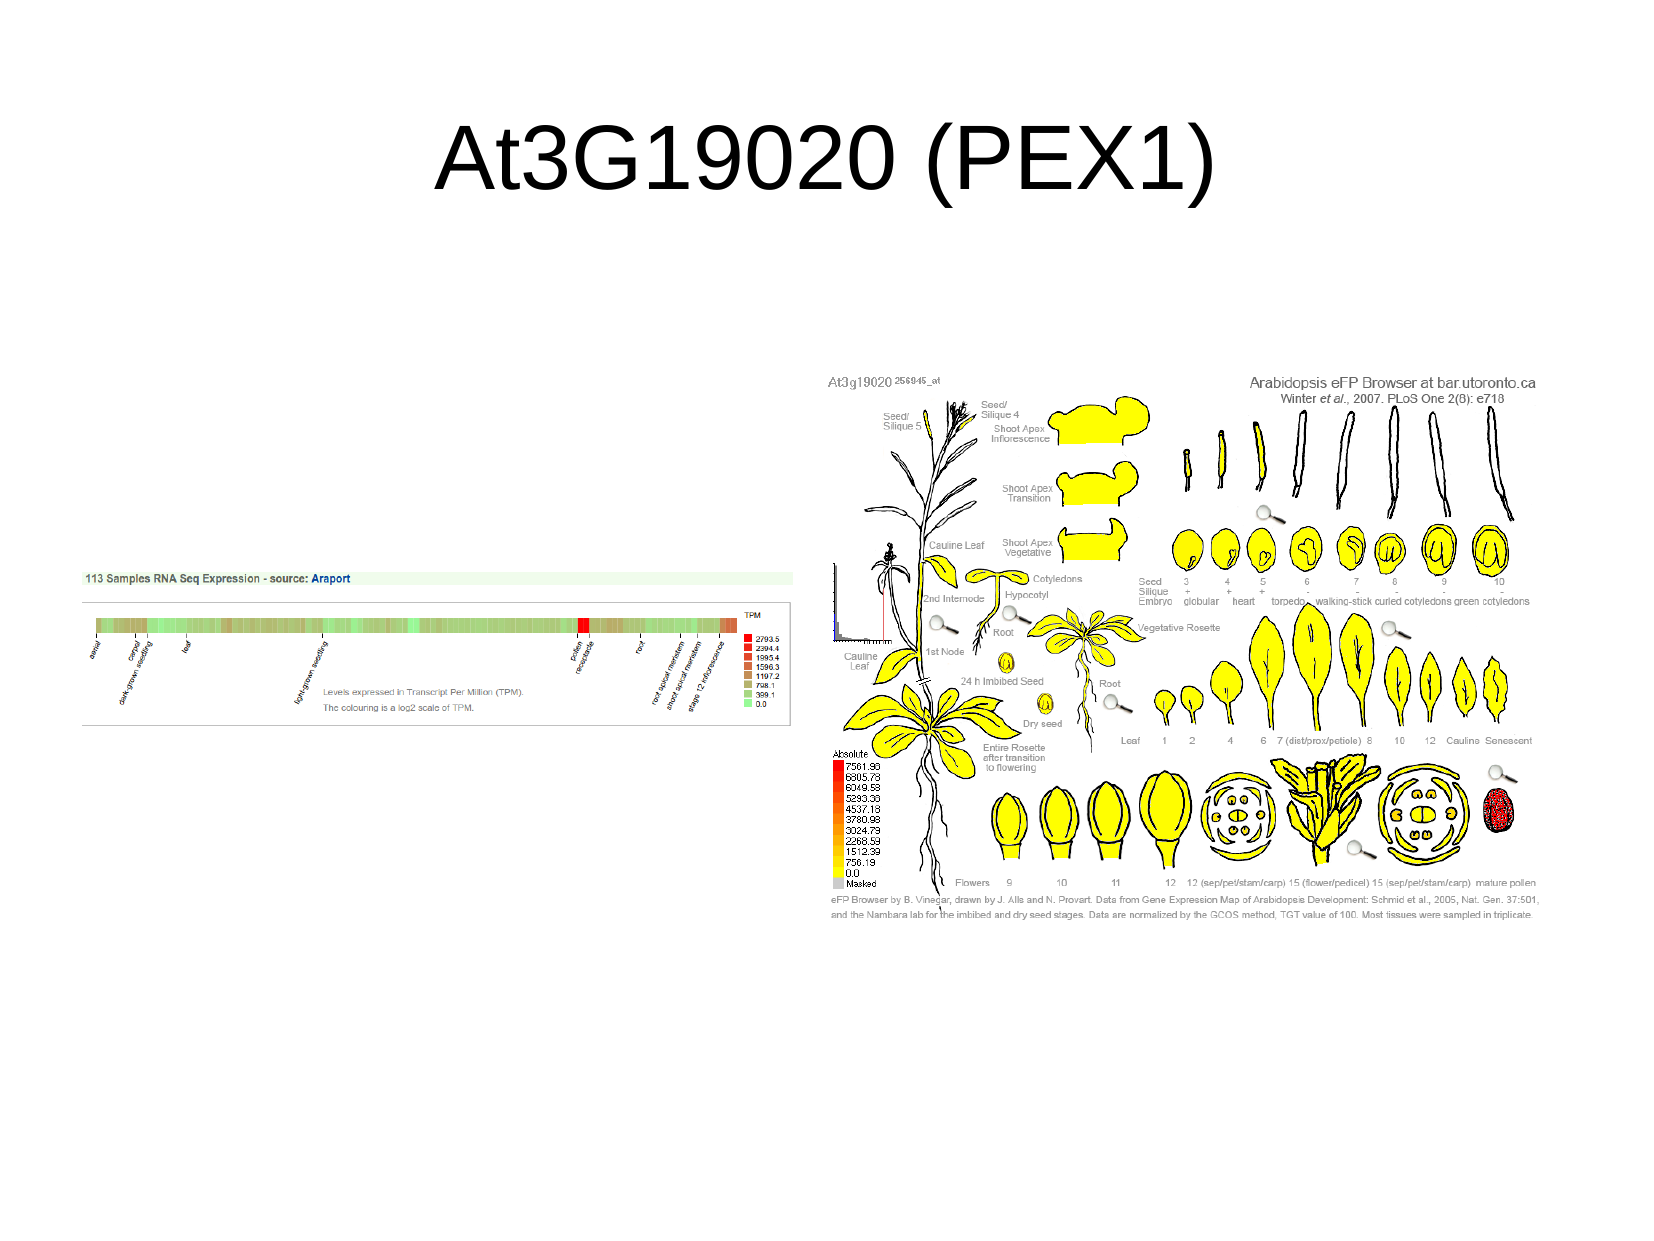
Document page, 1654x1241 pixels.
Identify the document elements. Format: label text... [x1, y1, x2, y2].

picture [82, 572, 793, 728]
title At3G19020 (PEX1) [82, 49, 1571, 257]
picture [828, 374, 1539, 925]
